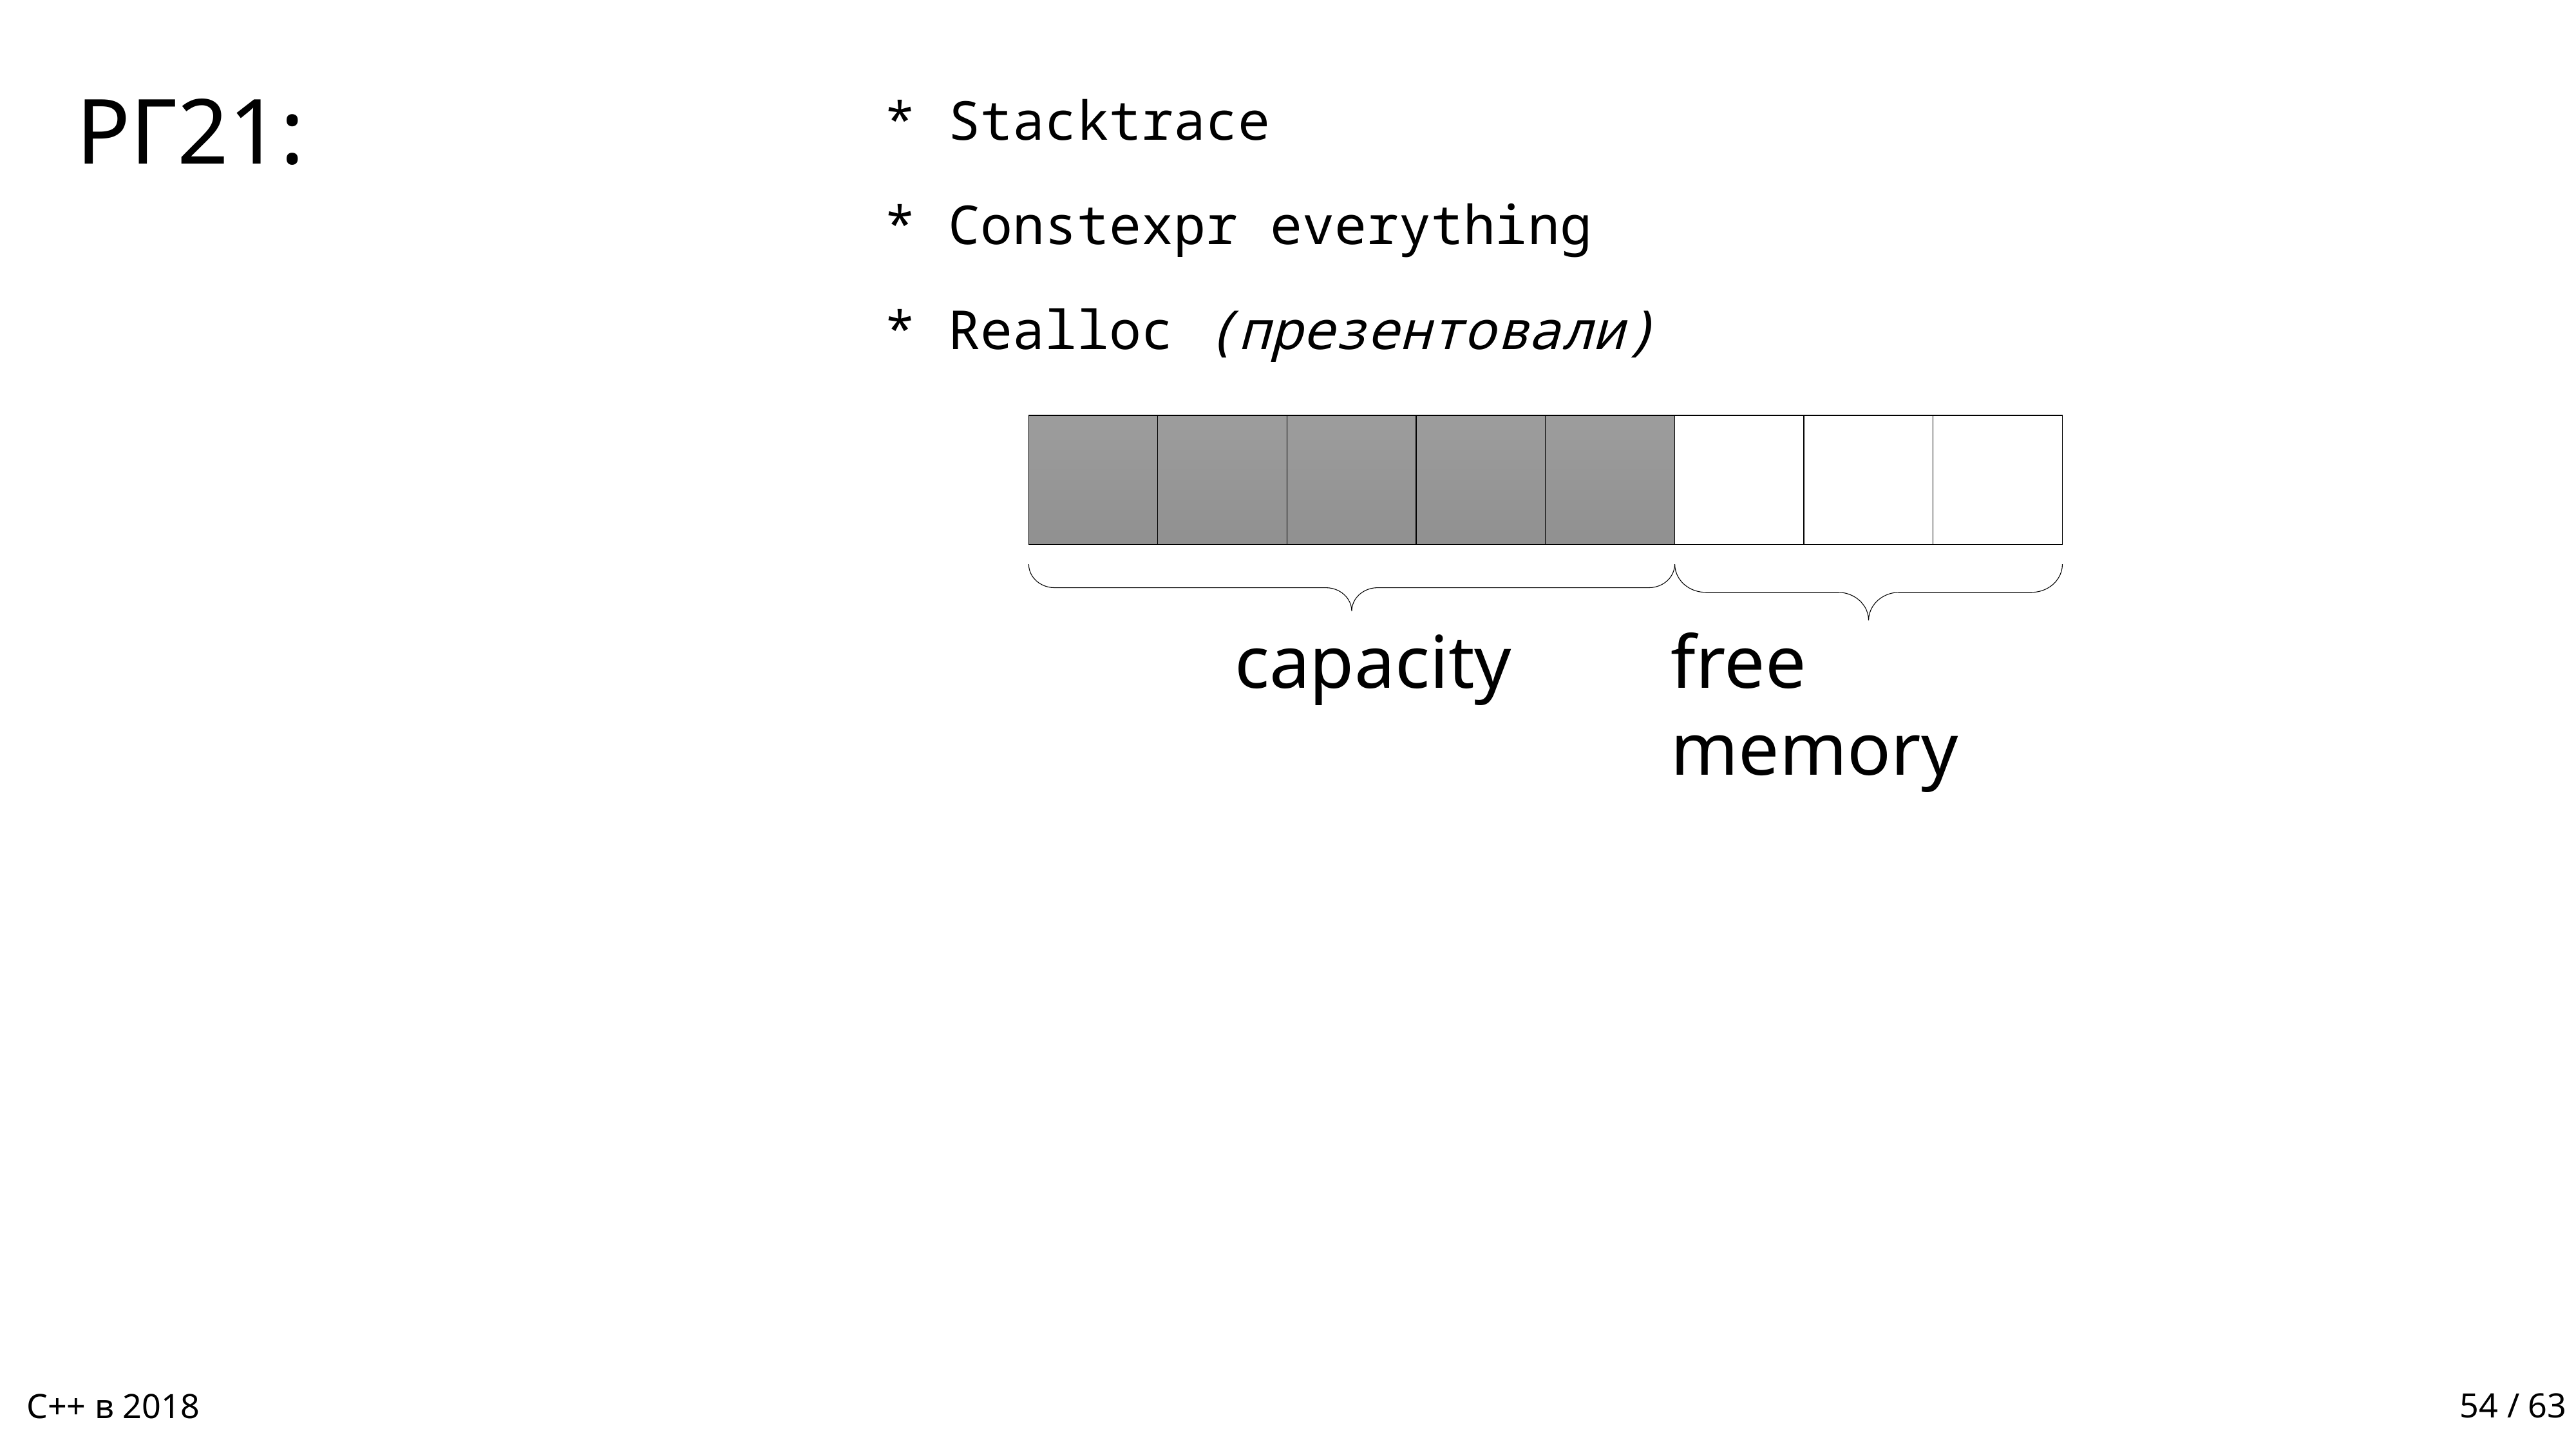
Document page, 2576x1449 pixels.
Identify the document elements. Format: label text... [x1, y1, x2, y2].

list C++ в 2018 [17, 1376, 1114, 1431]
list * Stacktrace * Constexpr everything * Realloc (презентовали) [875, 81, 2460, 1249]
text_box [1028, 415, 2063, 545]
text_box free memory [1662, 611, 2116, 795]
title РГ21: [66, 81, 802, 486]
list <number> / 63 [1479, 1376, 2576, 1431]
text_box capacity [1225, 611, 1565, 708]
